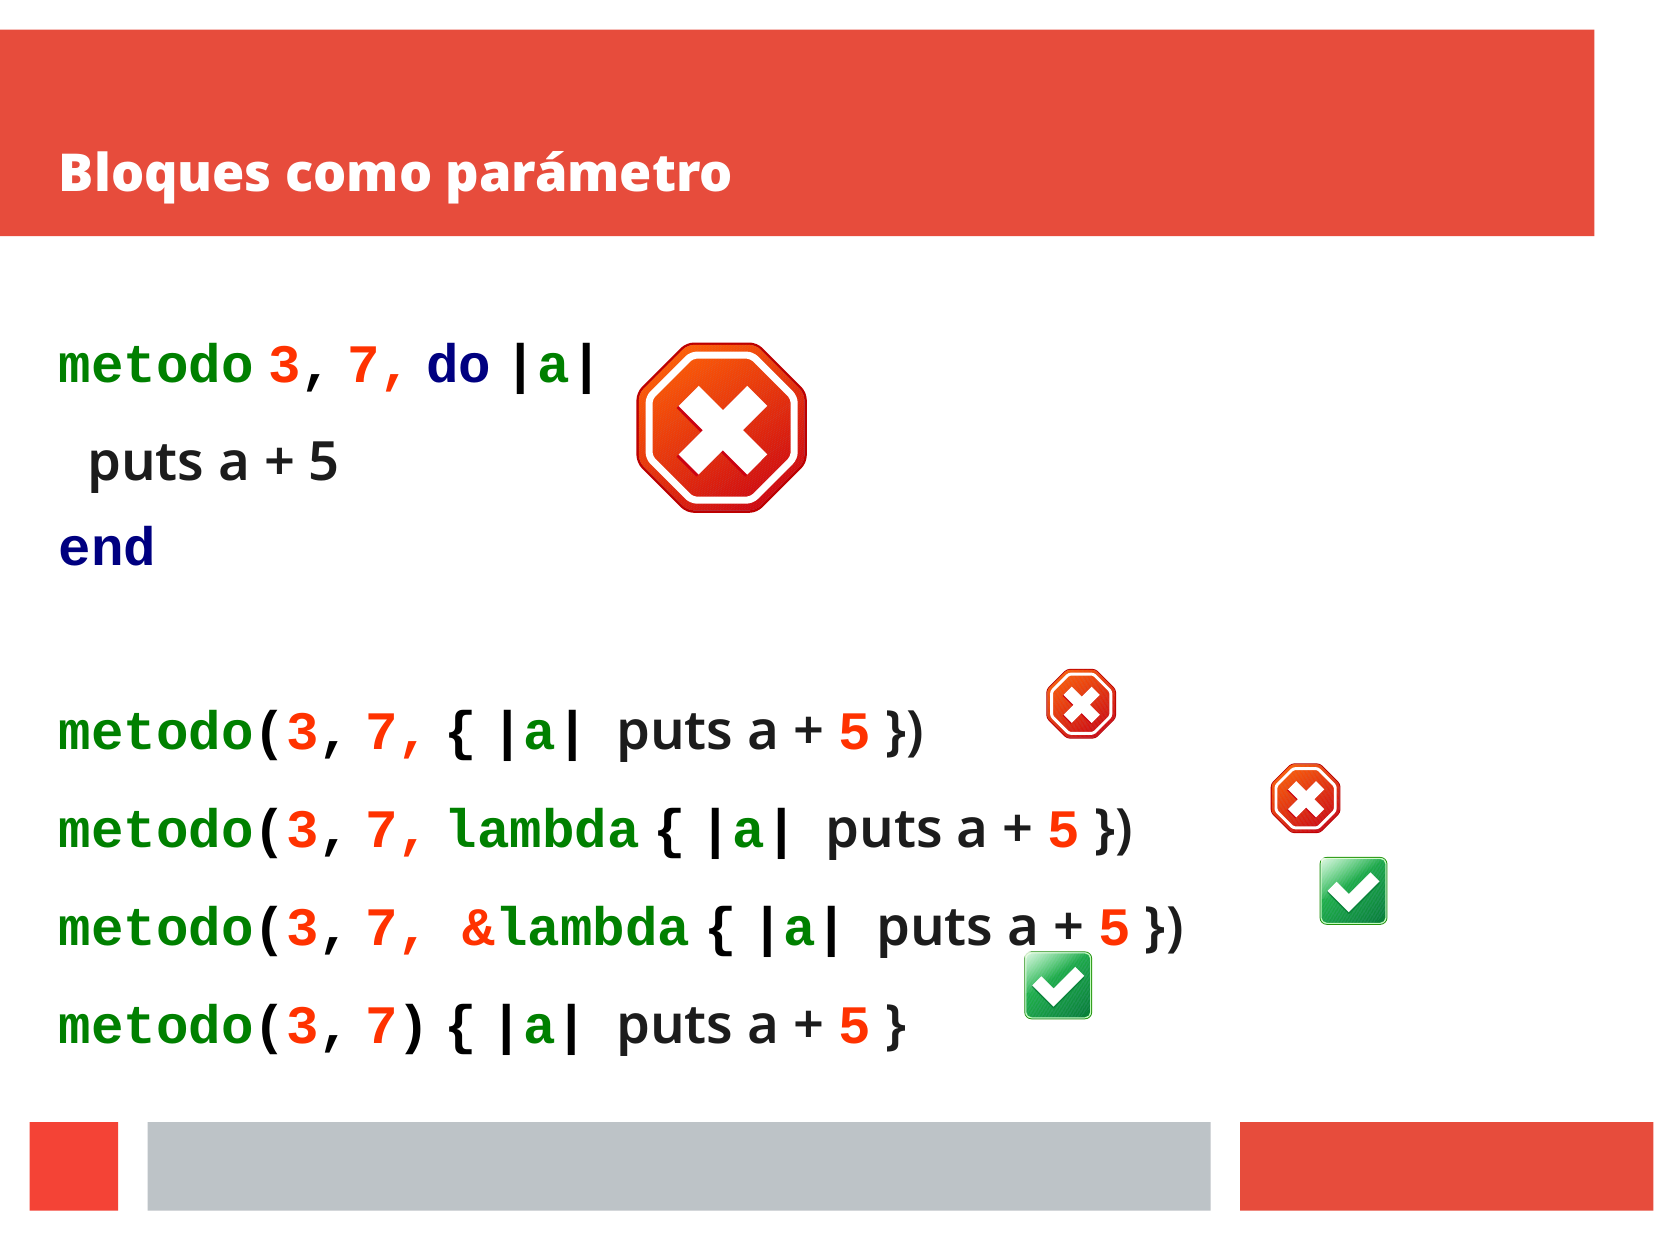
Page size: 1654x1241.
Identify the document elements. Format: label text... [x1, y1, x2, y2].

picture [1003, 933, 1111, 1040]
picture [590, 295, 851, 556]
picture [1027, 649, 1134, 756]
picture [1251, 744, 1406, 945]
list metodo 3, 7, do |a| puts a + 5 end metodo(3, 7, { |a| puts a + 5 }) metodo(3, 7, lambda { |a| puts a + 5 }) metodo(3, 7, &lambda { |a| puts a + 5 }) metodo(3, 7) { |a| puts a + 5 } [59, 324, 1565, 1093]
title Bloques como parámetro [59, 59, 1595, 207]
